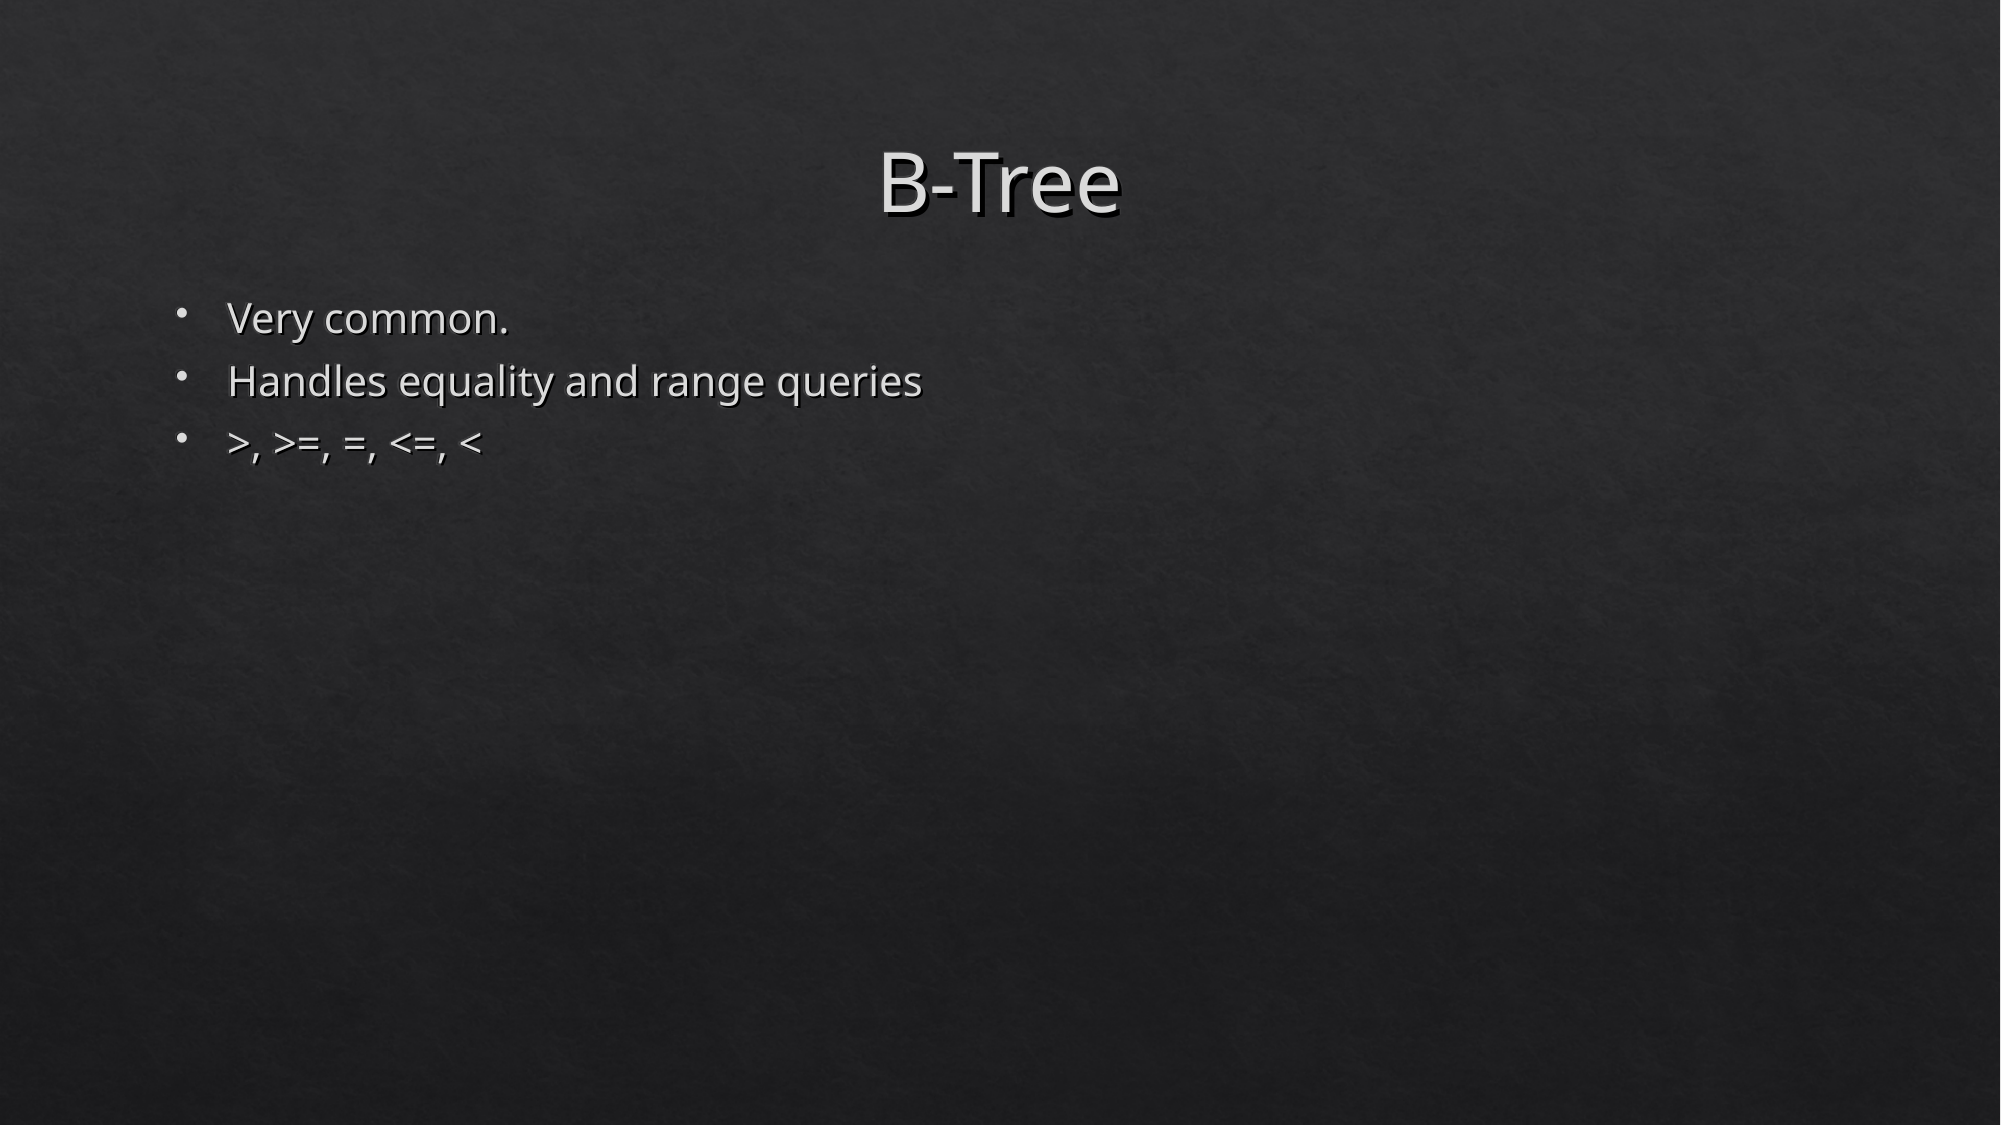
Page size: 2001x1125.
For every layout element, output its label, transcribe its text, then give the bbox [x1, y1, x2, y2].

title B-Tree [149, 99, 1849, 260]
list Very common. Handles equality and range queries >, >=, =, <=, < [149, 284, 1849, 950]
